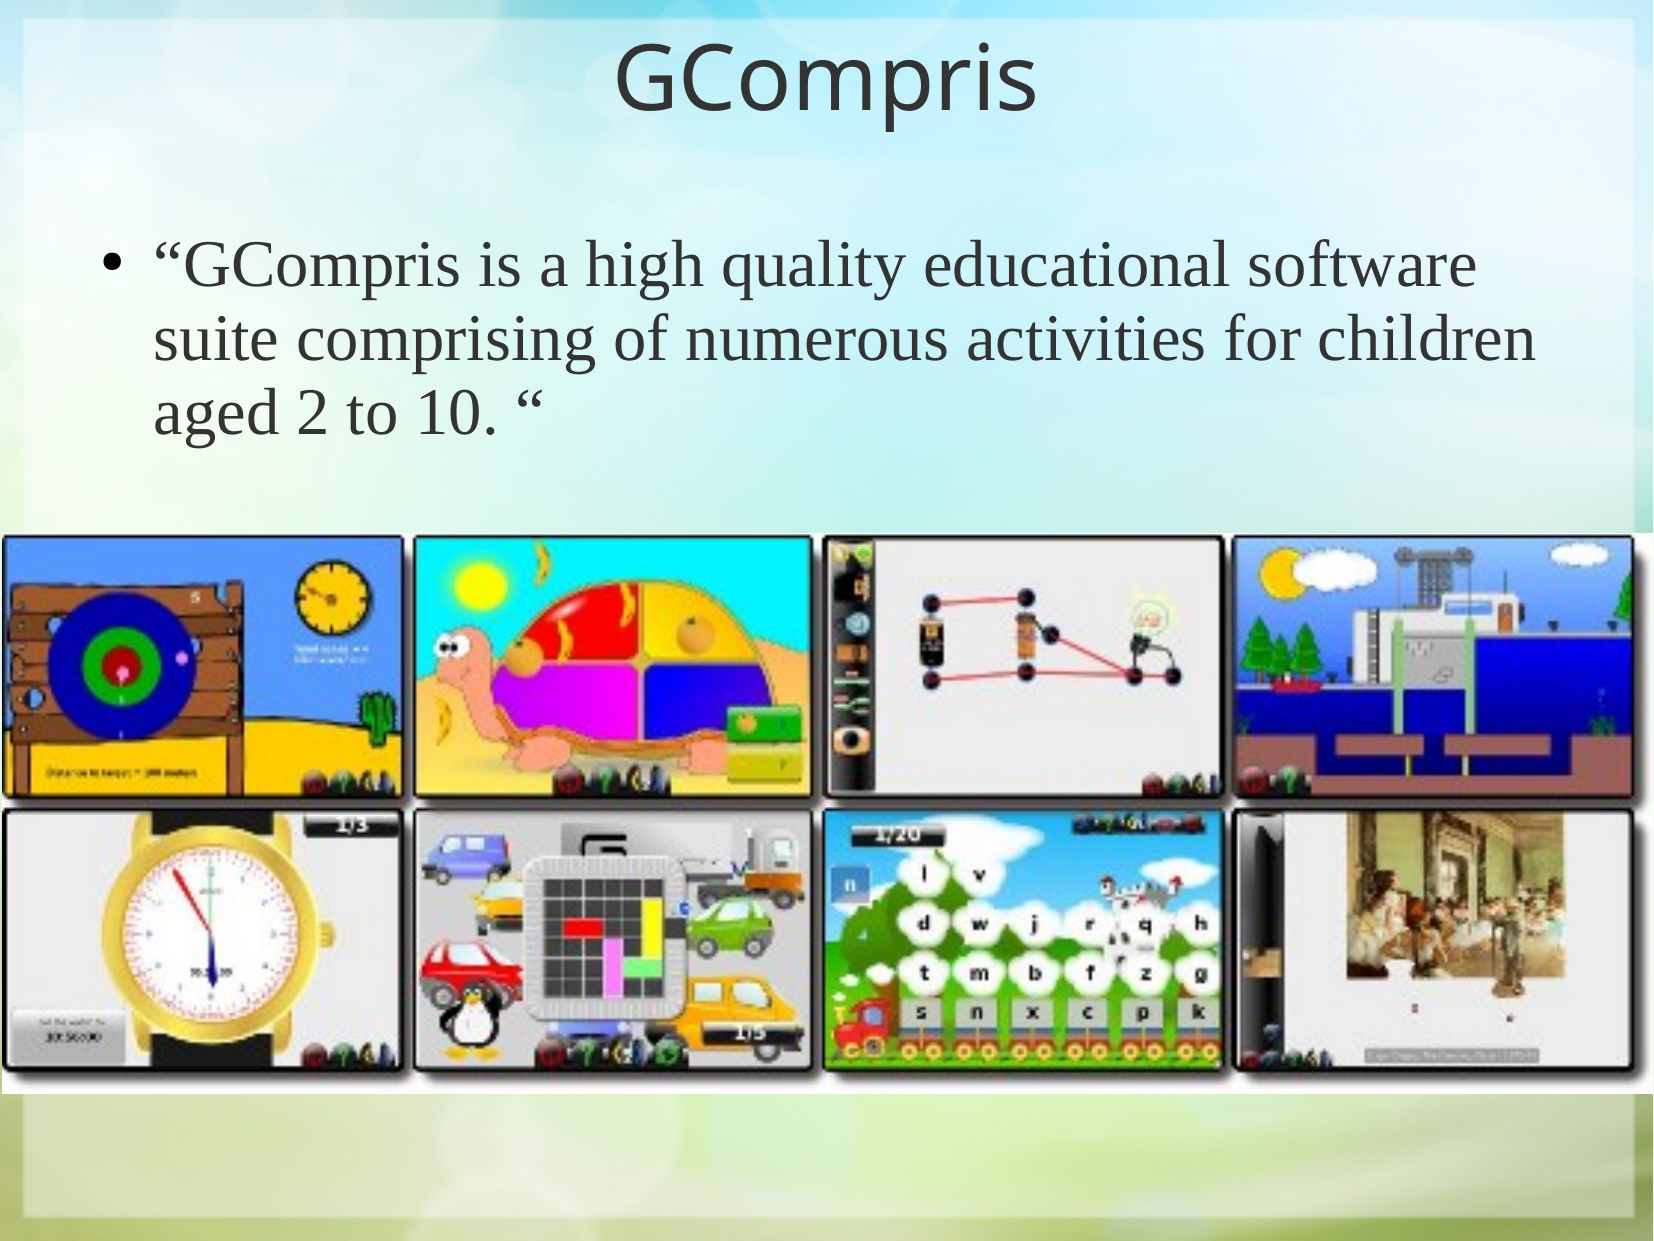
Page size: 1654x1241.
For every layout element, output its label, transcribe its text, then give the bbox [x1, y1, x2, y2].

picture [0, 0, 1654, 1241]
list “GCompris is a high quality educational software suite comprising of numerous activities for children aged 2 to 10. “ [82, 226, 1571, 533]
title GCompris [82, 0, 1571, 151]
